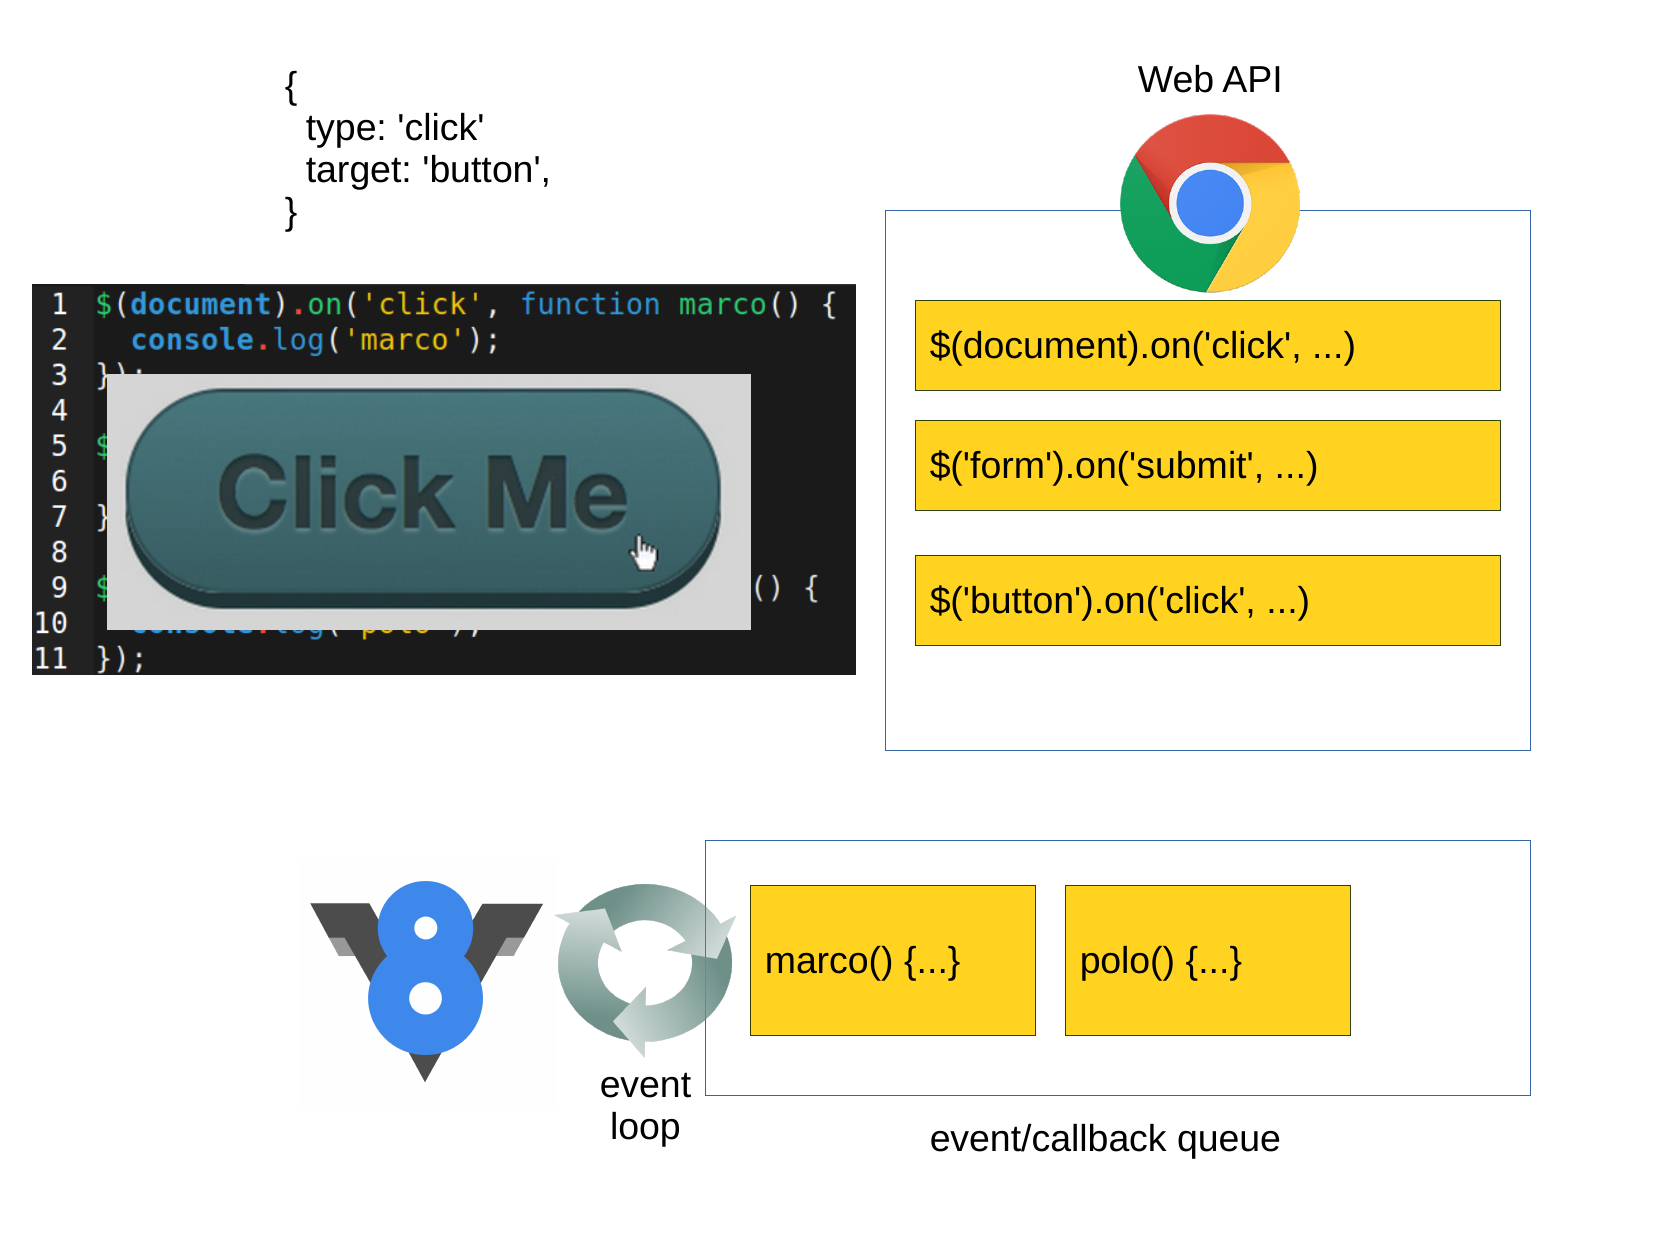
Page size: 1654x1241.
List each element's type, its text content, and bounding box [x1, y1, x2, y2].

text_box { type: 'click' target: 'button', } [270, 57, 567, 241]
text_box event/callback queue [915, 1110, 1296, 1171]
text_box $('form').on('submit', ...) [915, 420, 1501, 511]
text_box Web API [1123, 50, 1298, 108]
picture [300, 857, 736, 1111]
picture [32, 284, 856, 676]
text_box $(document).on('click', ...) [915, 300, 1501, 391]
text_box event loop [585, 1056, 707, 1156]
text_box marco() {...} [750, 885, 1036, 1036]
text_box polo() {...} [1065, 885, 1351, 1036]
picture [1110, 104, 1310, 300]
text_box $('button').on('click', ...) [915, 555, 1501, 646]
